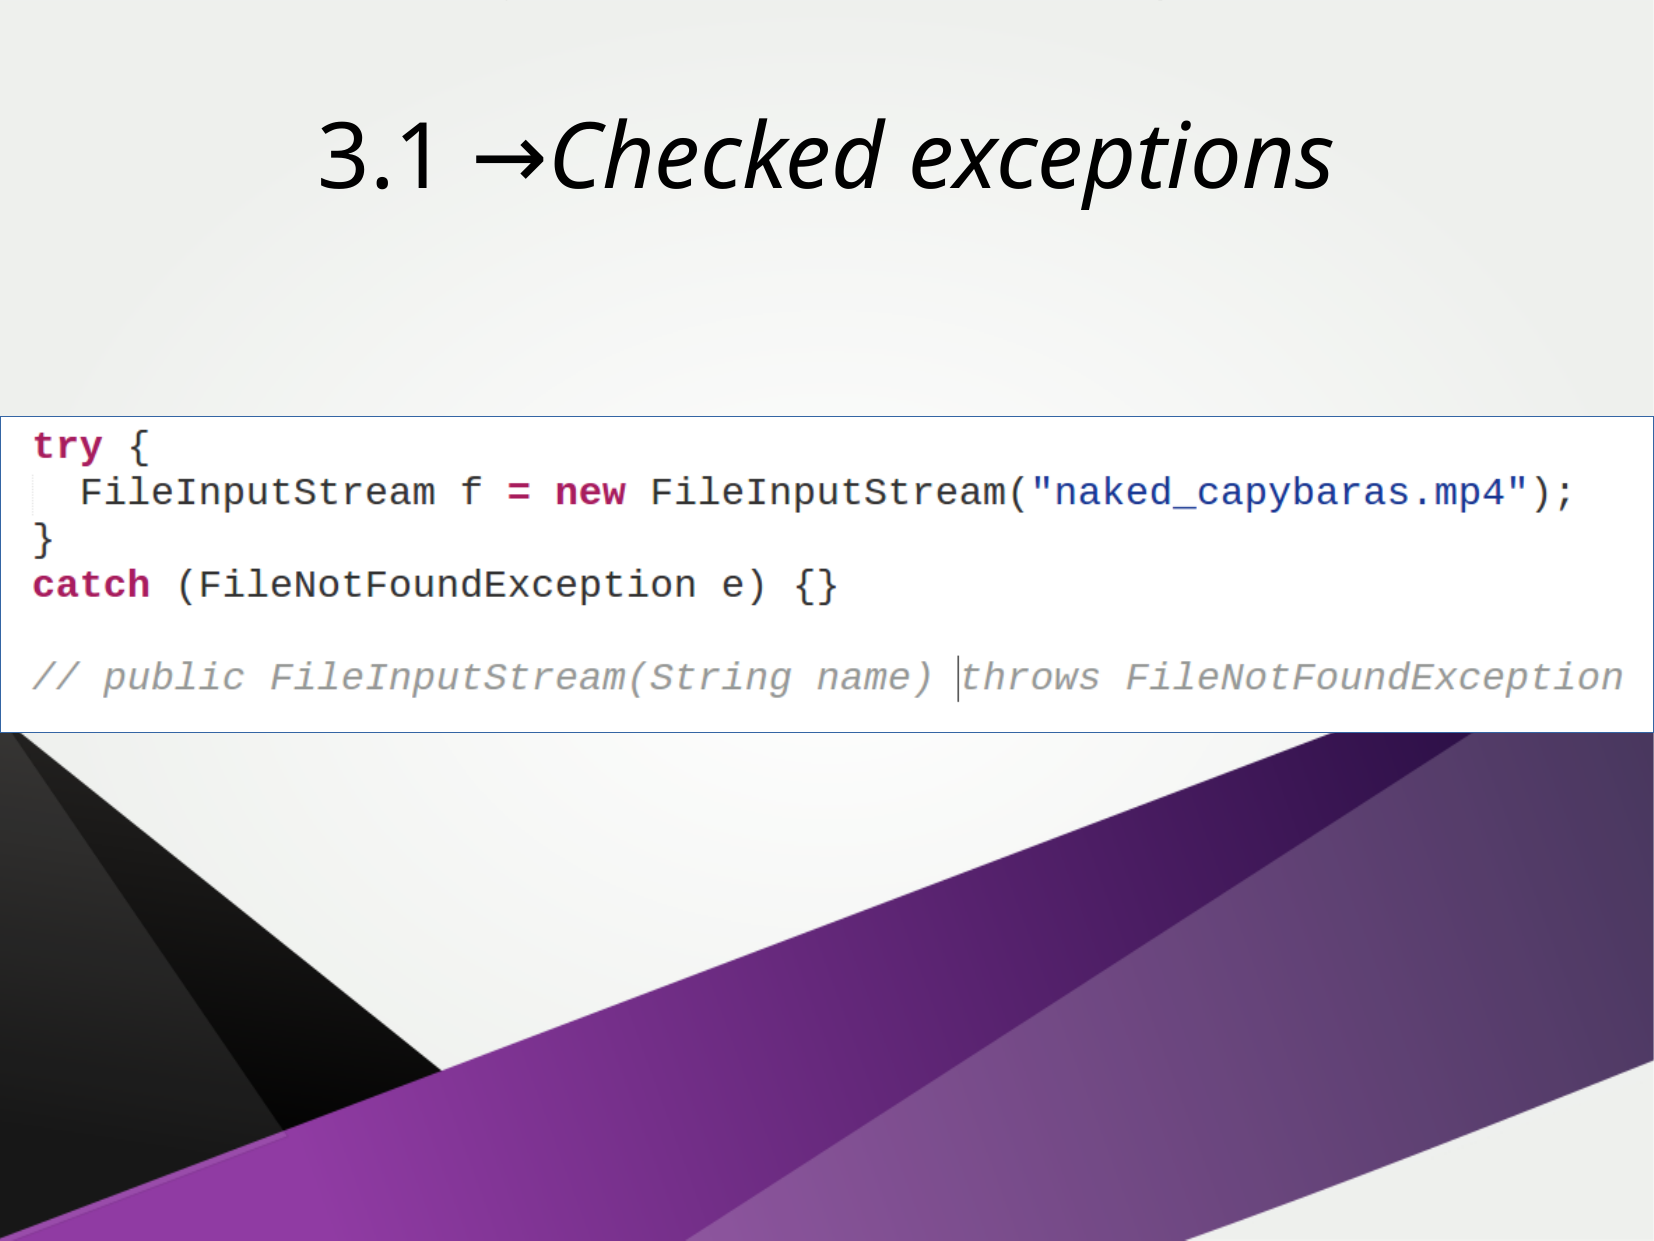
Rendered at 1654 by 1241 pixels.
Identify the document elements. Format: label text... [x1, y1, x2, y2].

title 3.1 →Checked exceptions [82, 49, 1571, 257]
picture [0, 0, 1654, 1241]
